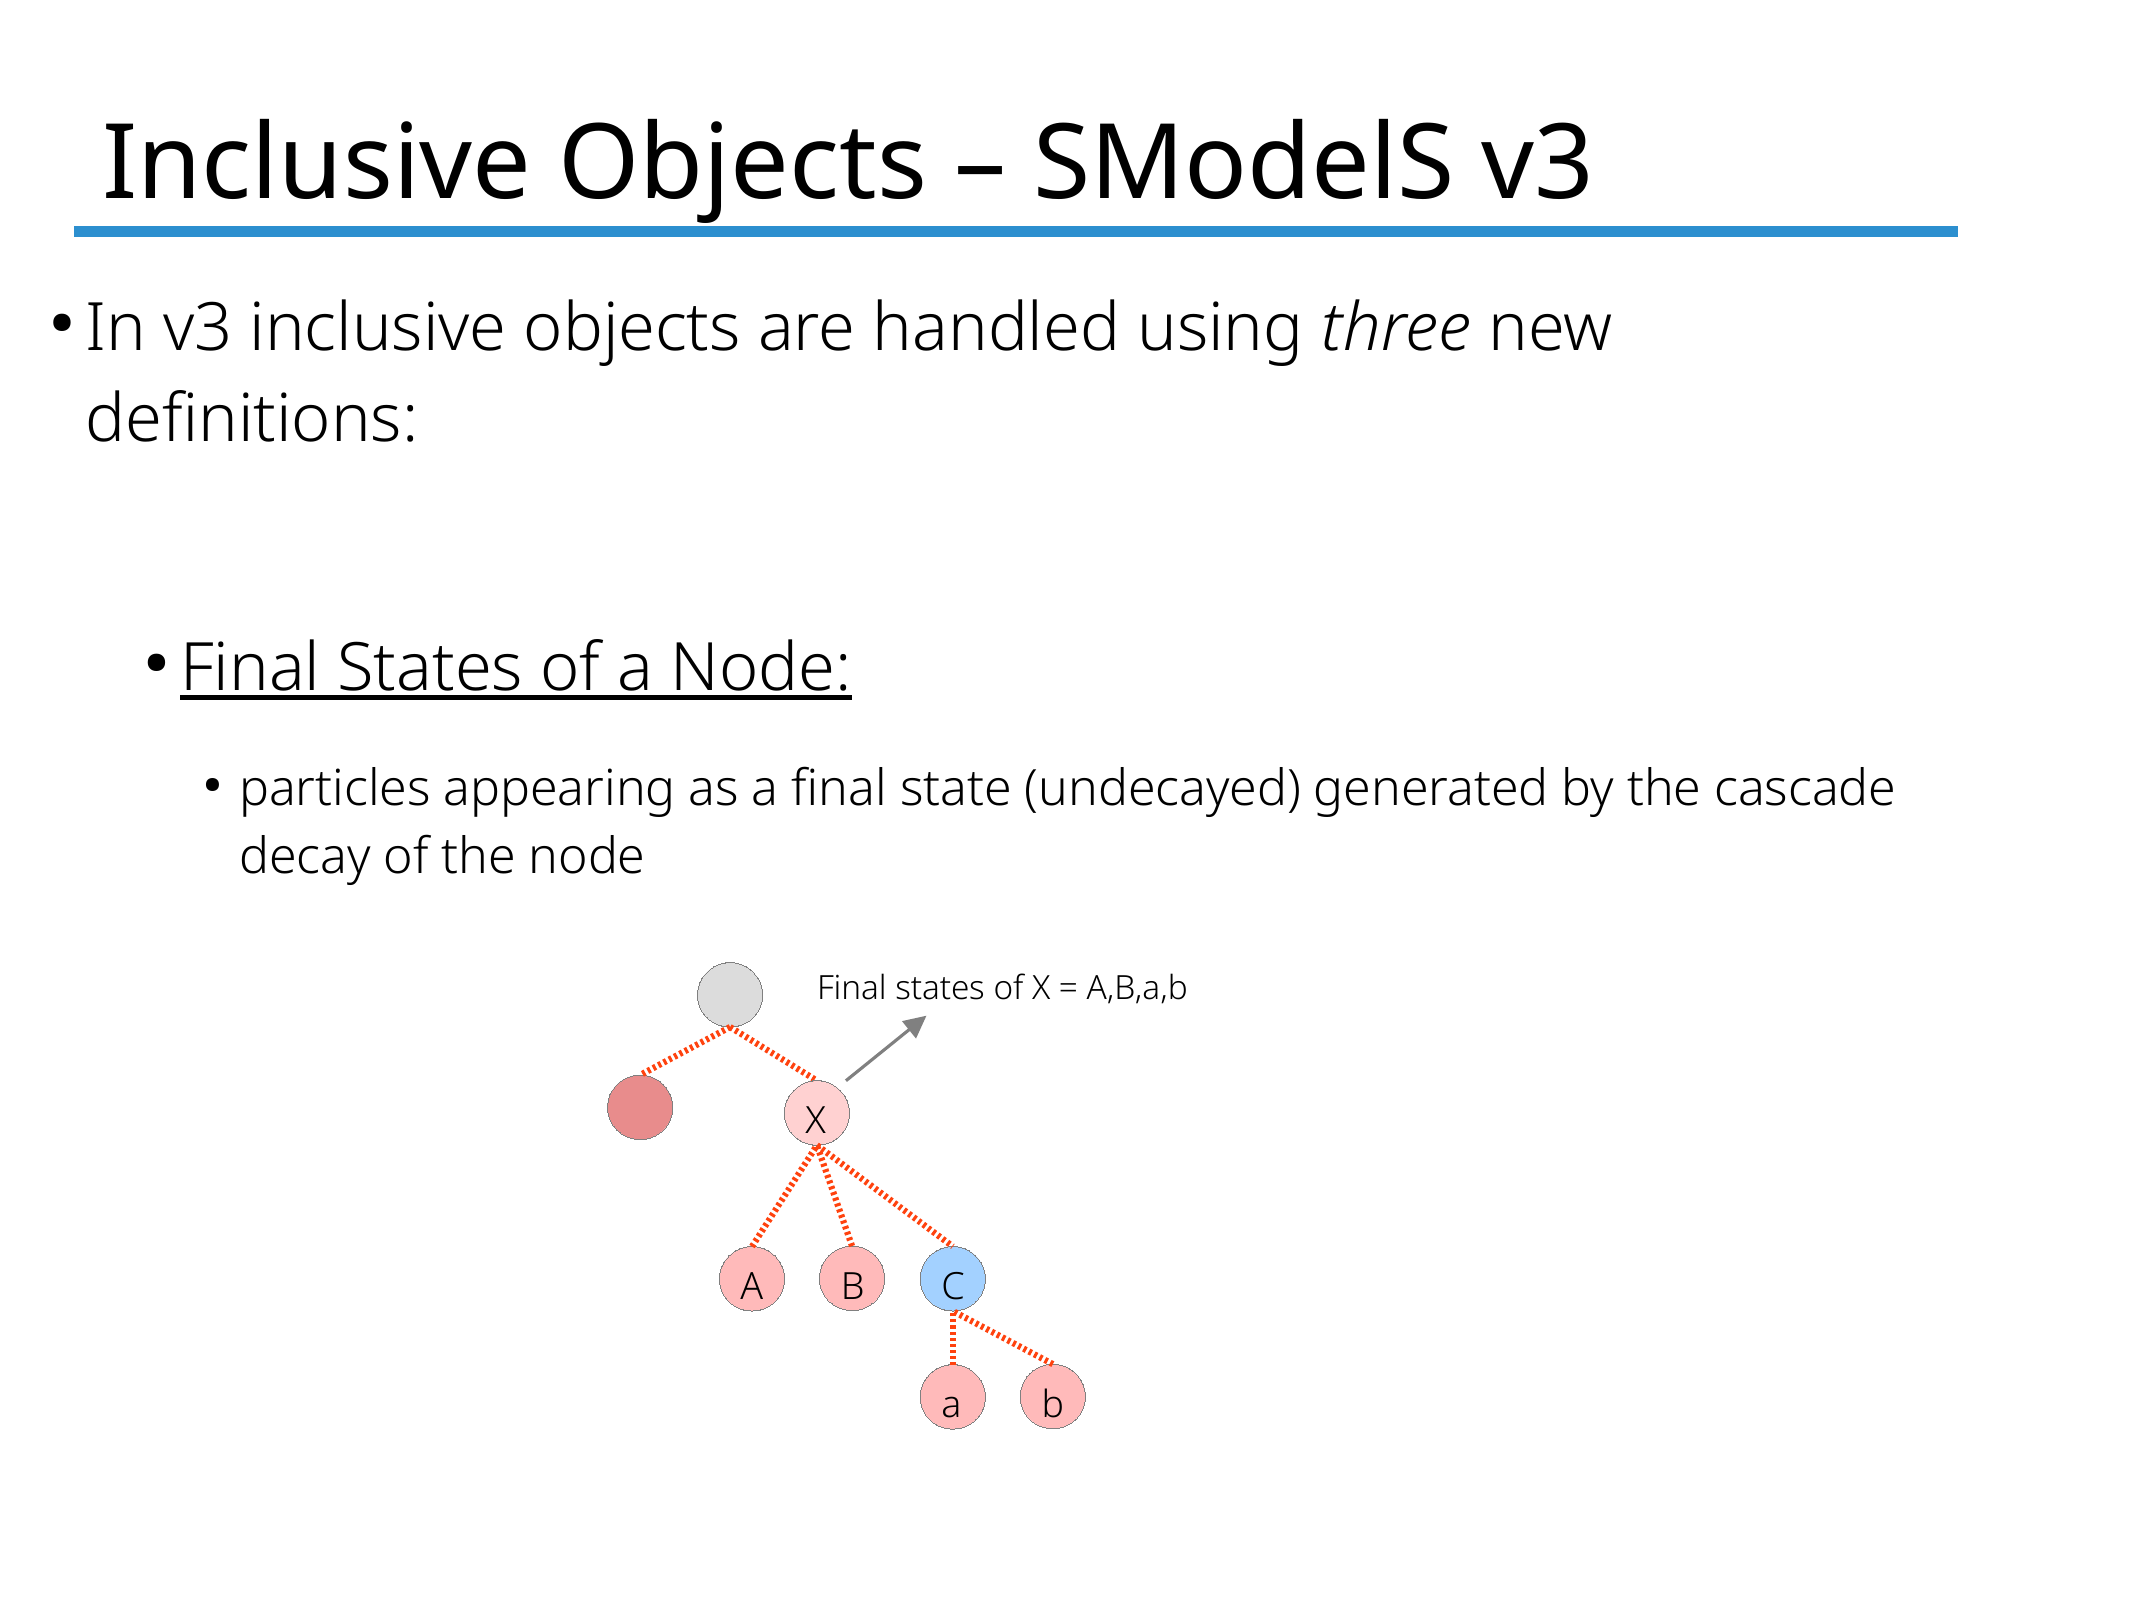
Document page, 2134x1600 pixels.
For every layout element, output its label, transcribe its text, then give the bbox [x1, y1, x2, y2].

text_box [735, 1246, 769, 1251]
text_box In v3 inclusive objects are handled using three new definitions: [35, 271, 1961, 491]
text_box [846, 1098, 850, 1128]
text_box [819, 1258, 826, 1298]
text_box [607, 1075, 673, 1140]
text_box C [926, 1251, 983, 1311]
text_box A [725, 1251, 782, 1311]
text_box [934, 1364, 971, 1370]
text_box [834, 1246, 870, 1251]
text_box Final States of a Node: particles appearing as a final state (undecayed) generated by the cascade decay of the node [129, 611, 1914, 922]
text_box Final states of X = A,B,a,b [802, 956, 1264, 1011]
text_box Inclusive Objects – SModelS v3 [78, 70, 1620, 243]
text_box [1020, 1378, 1026, 1415]
text_box [920, 1378, 926, 1416]
text_box [936, 1246, 970, 1251]
text_box [719, 1260, 725, 1297]
text_box [697, 962, 763, 1027]
text_box [799, 1080, 835, 1086]
text_box X [790, 1086, 846, 1145]
text_box [1081, 1380, 1086, 1413]
text_box [980, 1379, 986, 1415]
text_box b [1026, 1370, 1081, 1429]
text_box B [826, 1251, 882, 1311]
text_box [1034, 1364, 1072, 1370]
text_box [784, 1094, 790, 1132]
text_box [920, 1260, 926, 1298]
text_box a [926, 1370, 980, 1429]
